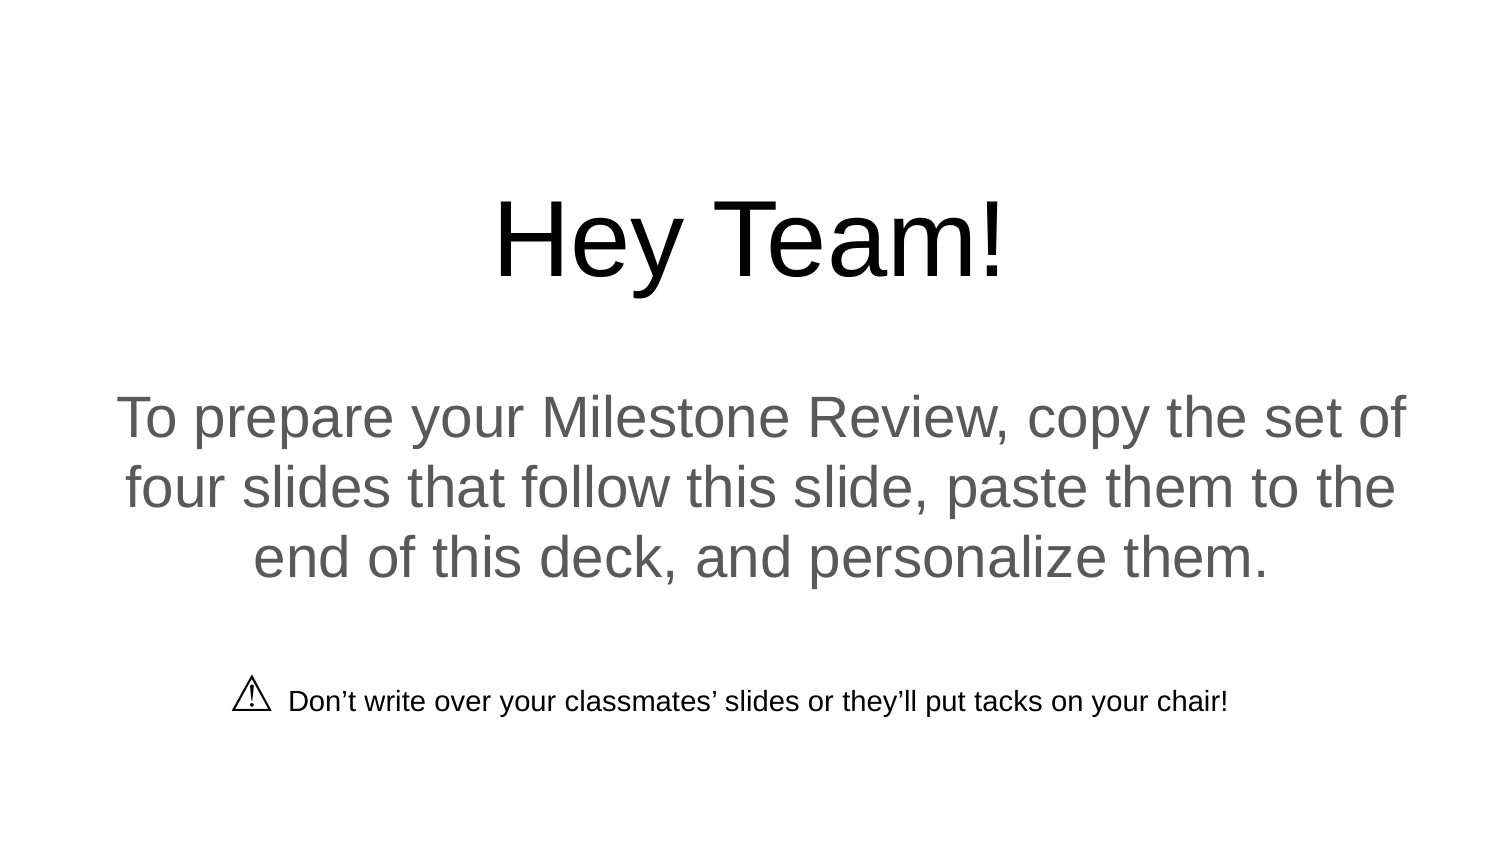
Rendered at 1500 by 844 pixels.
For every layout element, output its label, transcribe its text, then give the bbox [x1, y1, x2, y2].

title Hey Team! [51, 122, 1449, 313]
subtitle To prepare your Milestone Review, copy the set of four slides that follow this slide, paste them to the end of this deck, and personalize them. [63, 364, 1462, 583]
text_box ⚠️ Don’t write over your classmates’ slides or they’ll put tacks on your chair! [214, 646, 1278, 722]
